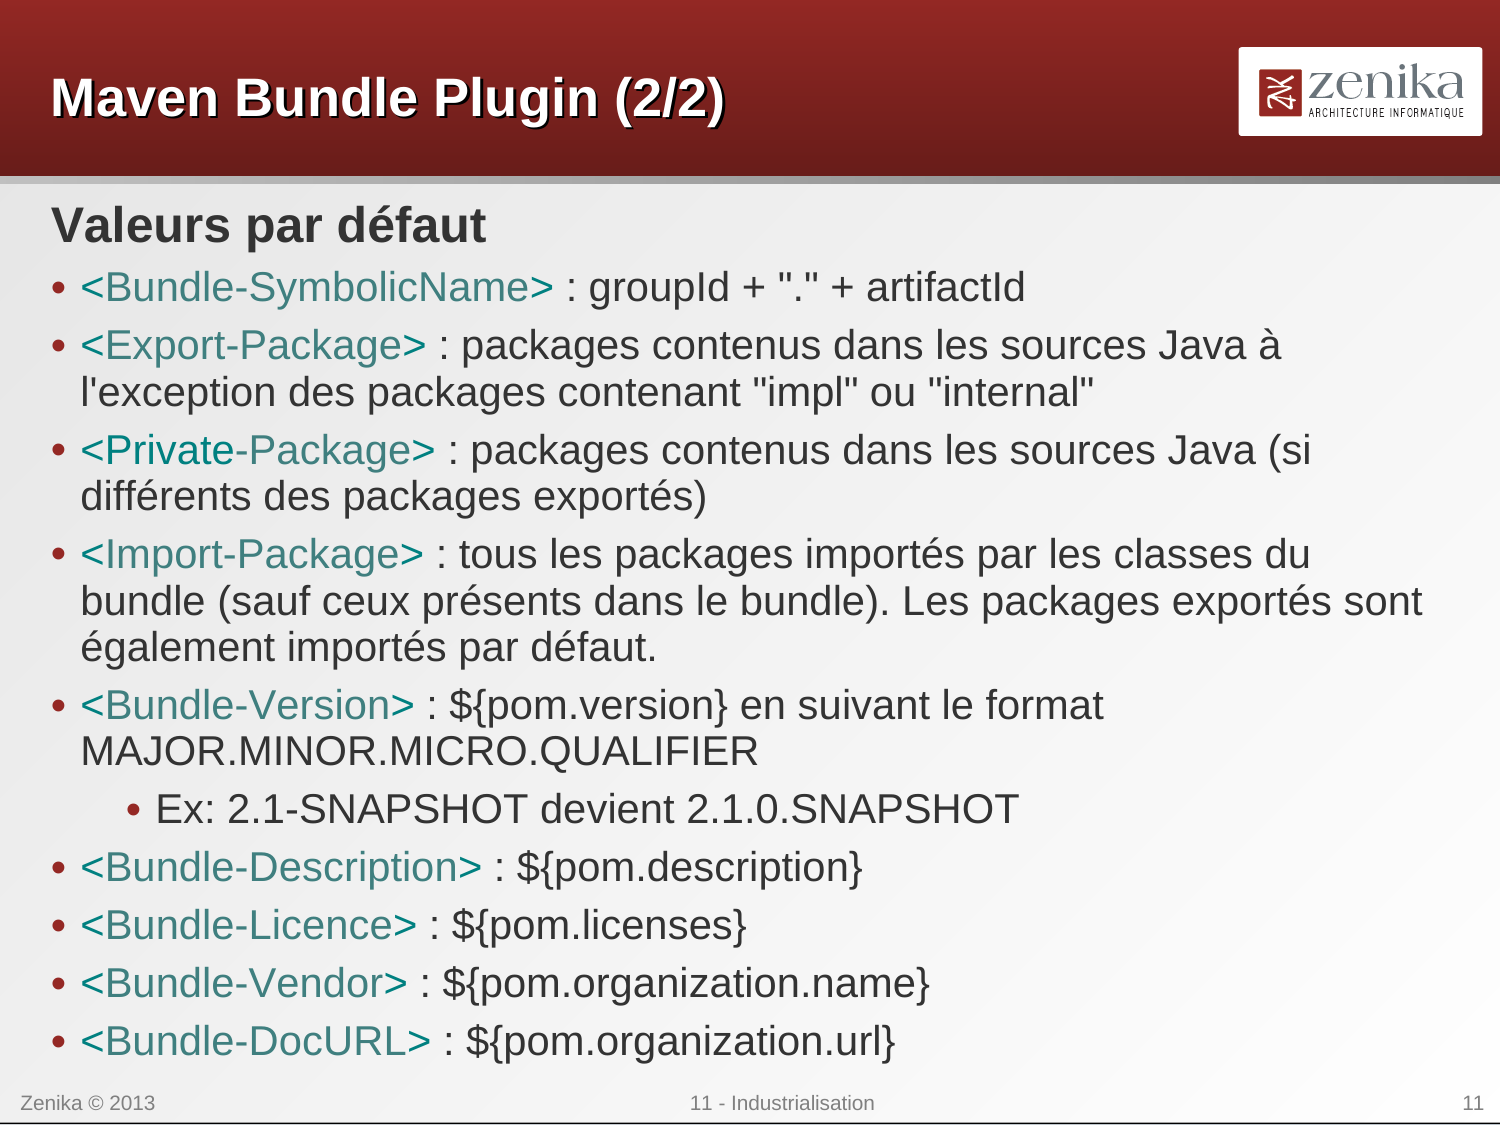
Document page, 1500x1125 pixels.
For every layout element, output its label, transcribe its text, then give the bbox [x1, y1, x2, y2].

picture [1257, 58, 1464, 125]
title Maven Bundle Plugin (2/2) [50, 15, 1206, 180]
list Valeurs par défaut <Bundle-SymbolicName> : groupId + "." + artifactId <Export-Package> : packages contenus dans les sources Java à l'exception des packages contenant "impl" ou "internal" <Private-Package> : packages contenus dans les sources Java (si différents des packages exportés) <Import-Package> : tous les packages importés par les classes du bundle (sauf ceux présents dans le bundle). Les packages exportés sont également importés par défaut. <Bundle-Version> : ${pom.version} en suivant le format MAJOR.MINOR.MICRO.QUALIFIER Ex: 2.1-SNAPSHOT devient 2.1.0.SNAPSHOT <Bundle-Description> : ${pom.description} <Bundle-Licence> : ${pom.licenses} <Bundle-Vendor> : ${pom.organization.name} <Bundle-DocURL> : ${pom.organization.url} [50, 196, 1435, 1071]
